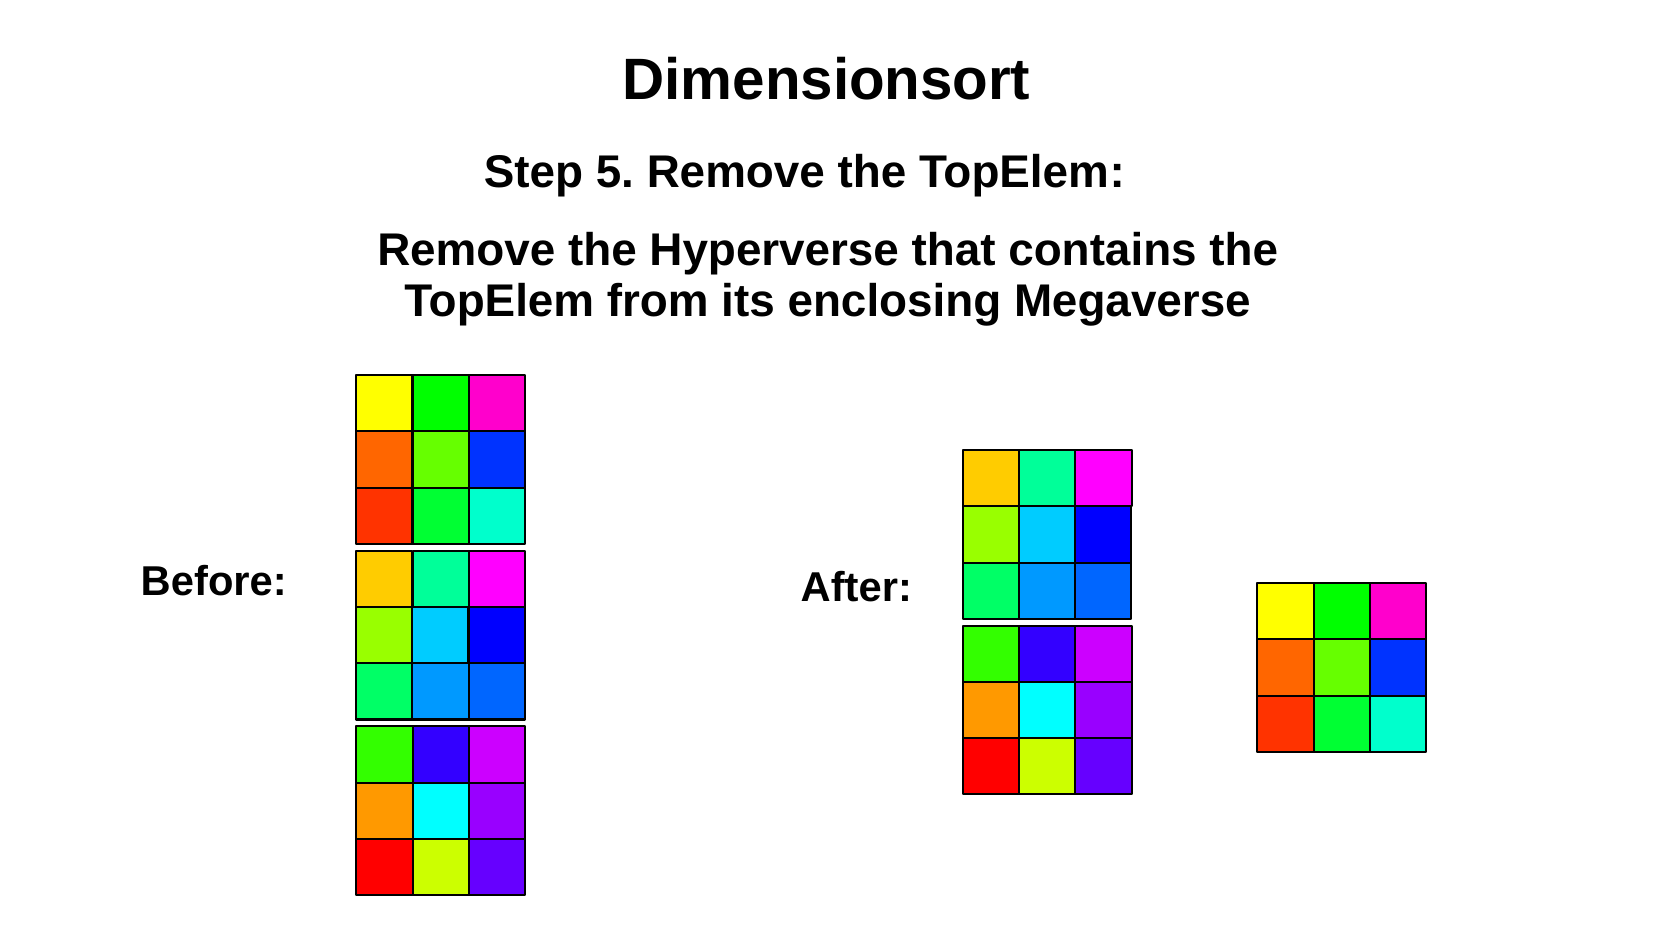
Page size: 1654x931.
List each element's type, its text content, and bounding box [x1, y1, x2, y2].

text_box [962, 450, 1132, 619]
text_box Step 5. Remove the TopElem: [469, 138, 1364, 257]
subtitle Before: [69, 524, 358, 638]
text_box After: [712, 530, 1001, 644]
text_box [962, 625, 1132, 795]
title Dimensionsort [82, 2, 1571, 158]
text_box [356, 375, 526, 544]
text_box [356, 550, 526, 720]
text_box Remove the Hyperverse that contains the TopElem from its enclosing Megaverse [305, 216, 1351, 488]
text_box [1257, 582, 1427, 752]
text_box [356, 726, 526, 896]
